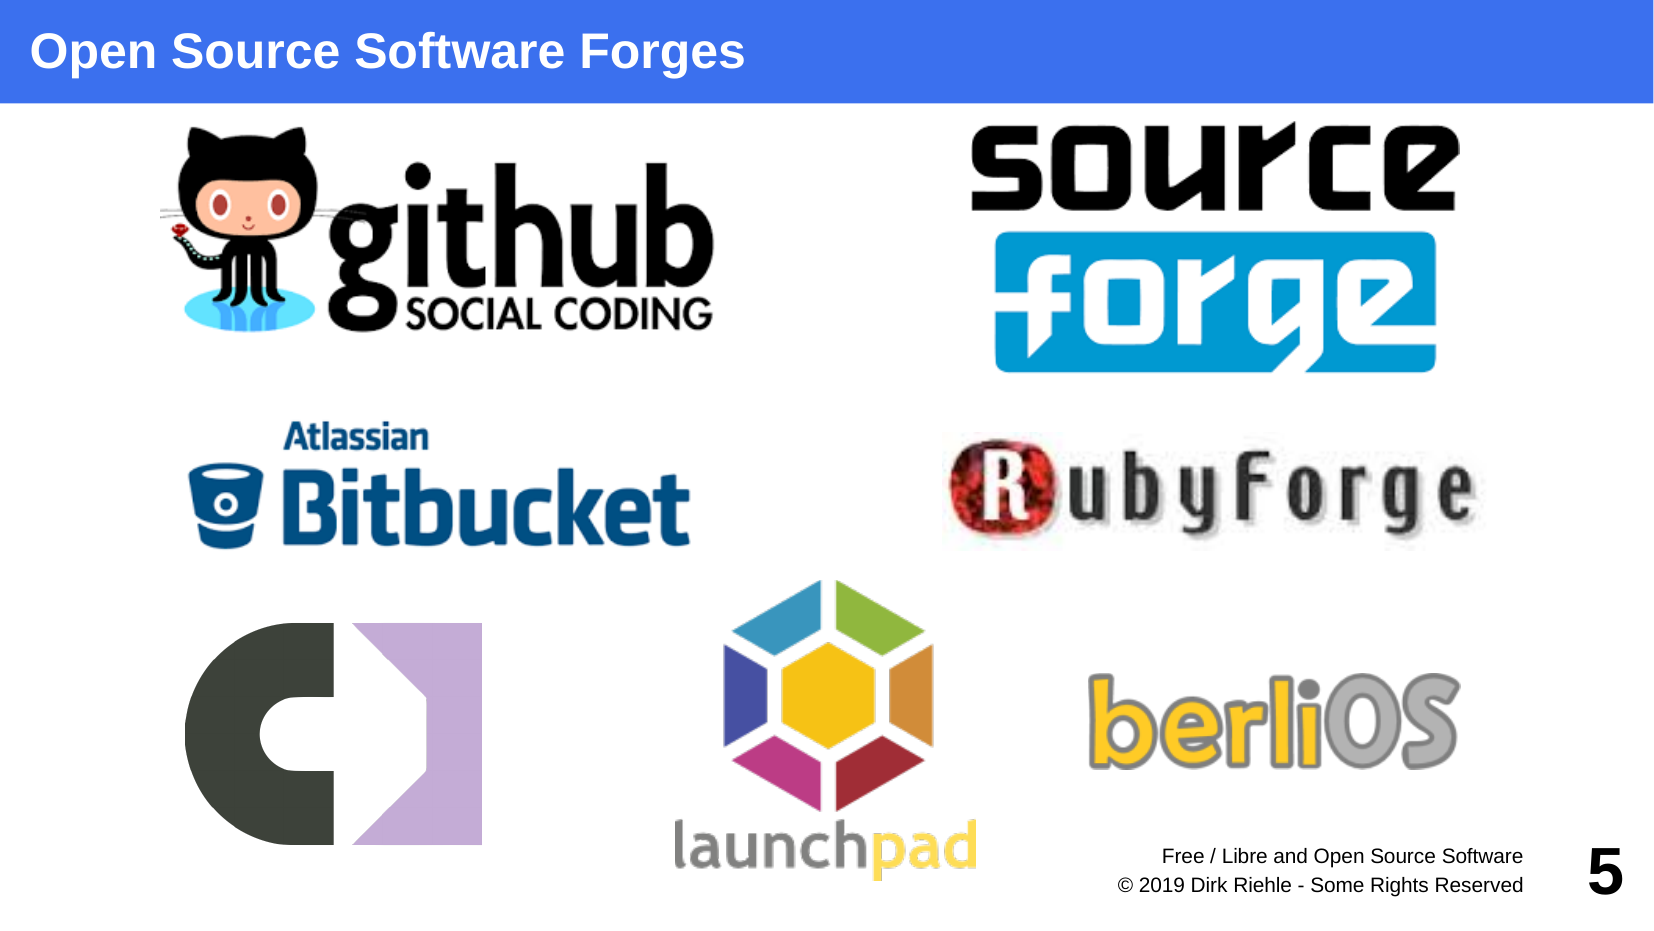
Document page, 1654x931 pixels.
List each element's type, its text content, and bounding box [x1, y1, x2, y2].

picture [135, 384, 976, 882]
title Open Source Software Forges [0, 0, 1654, 104]
picture [1088, 673, 1461, 770]
picture [942, 432, 1489, 551]
picture [971, 120, 1460, 374]
picture [160, 118, 719, 339]
